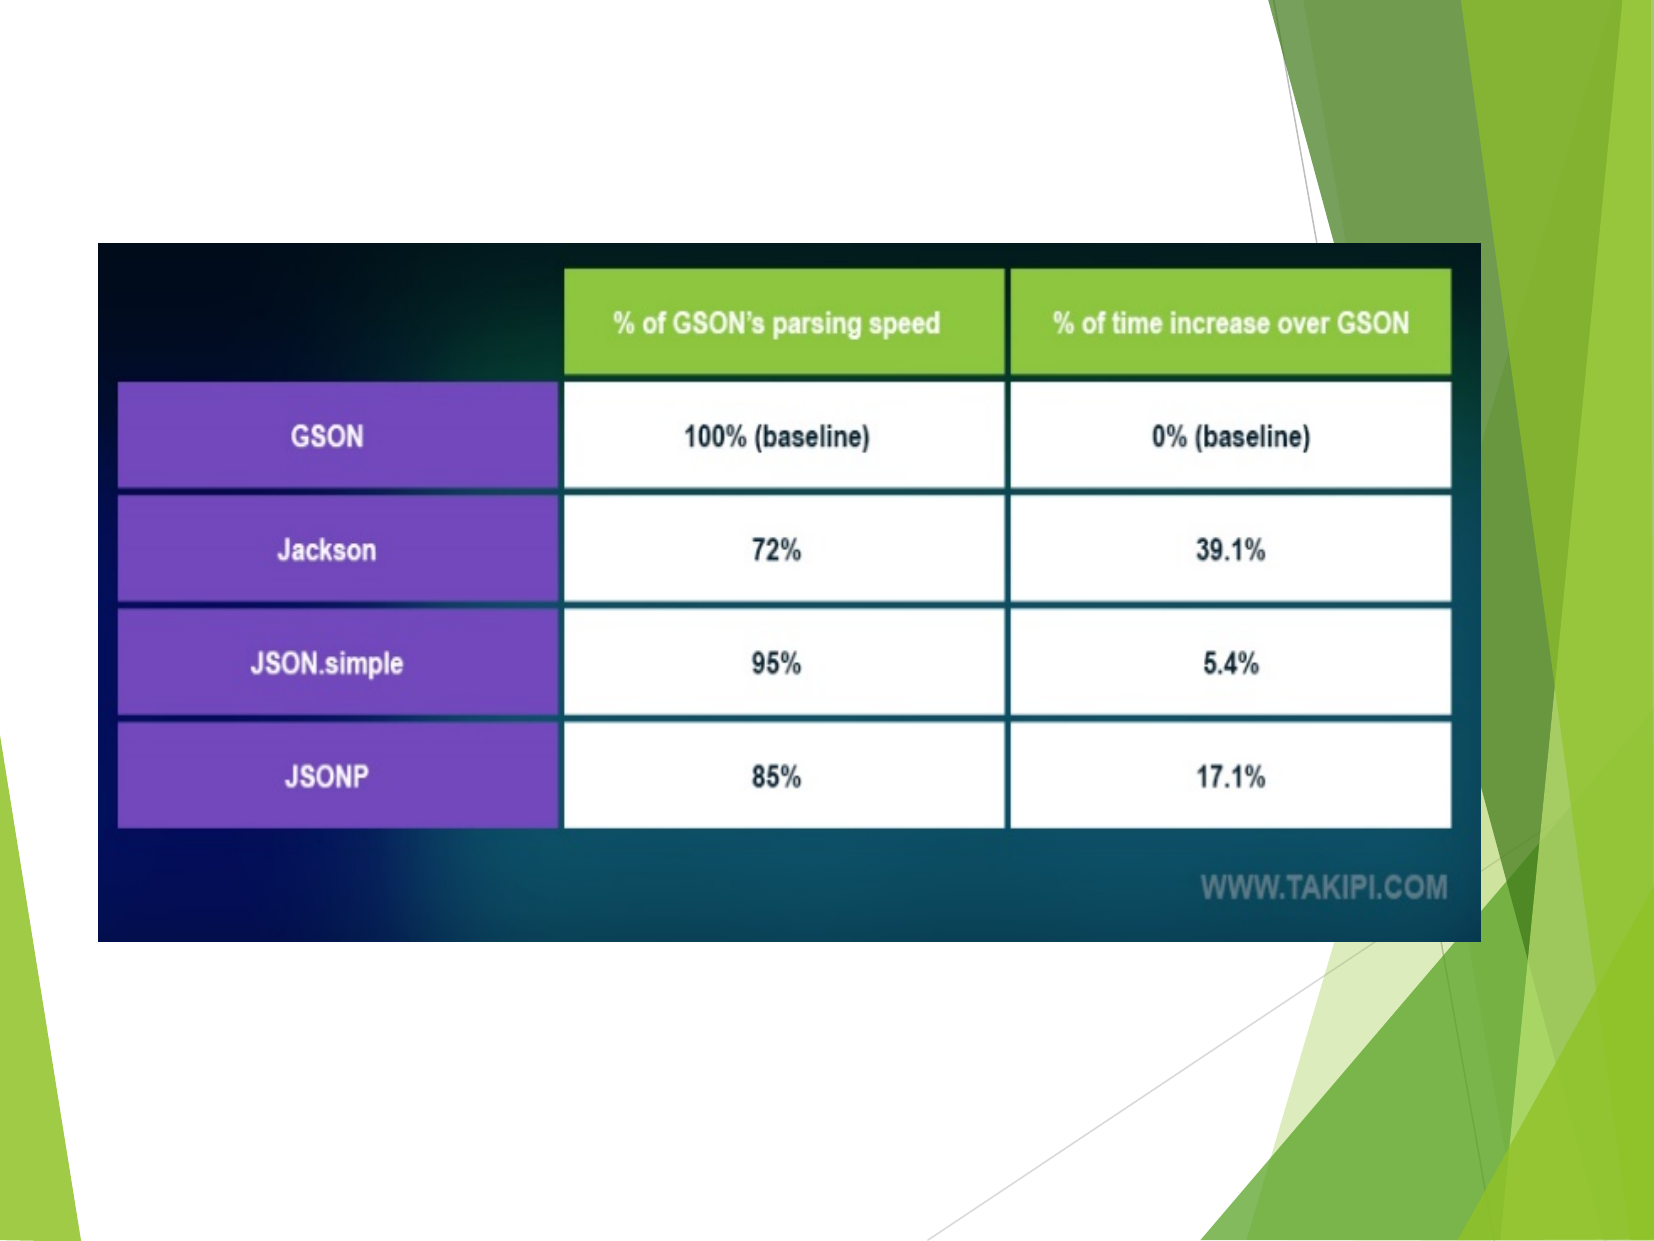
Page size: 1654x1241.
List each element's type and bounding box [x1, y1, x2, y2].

picture [98, 243, 1481, 942]
